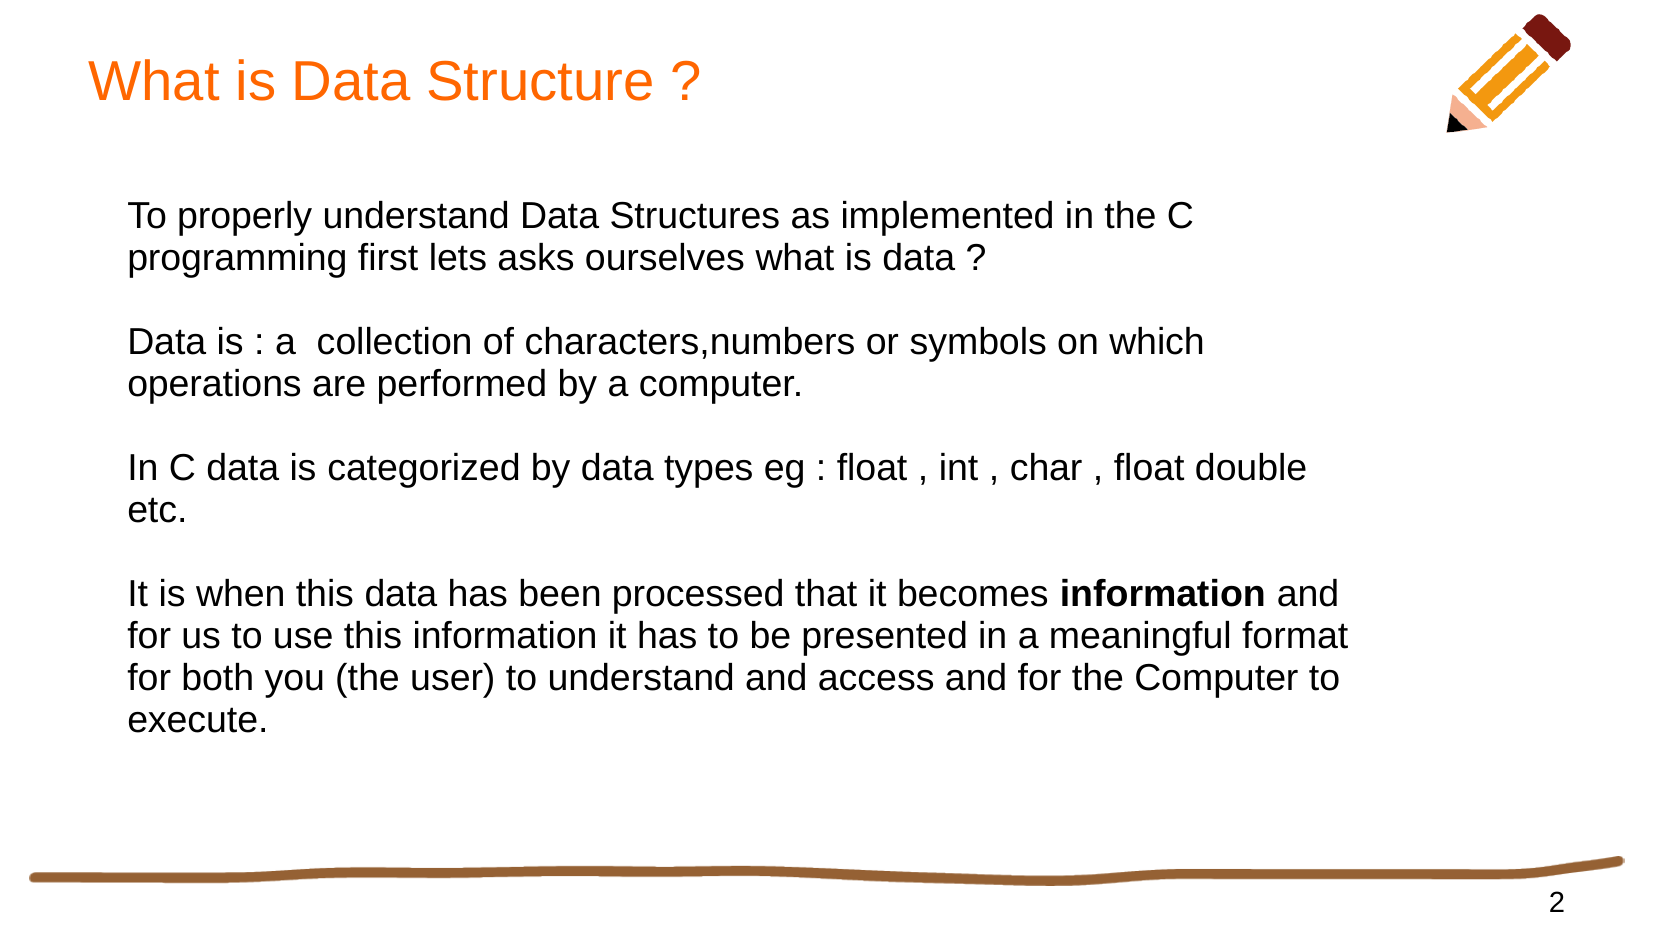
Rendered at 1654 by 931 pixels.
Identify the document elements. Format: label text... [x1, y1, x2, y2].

picture [29, 856, 1625, 886]
picture [1446, 14, 1571, 133]
title What is Data Structure ? [88, 29, 1447, 133]
text_box To properly understand Data Structures as implemented in the C programming first lets asks ourselves what is data ? Data is : a collection of characters,numbers or symbols on which operations are performed by a computer. In C data is categorized by data types eg : float , int , char , float double etc. It is when this data has been processed that it becomes information and for us to use this information it has to be presented in a meaningful format for both you (the user) to understand and access and for the Computer to execute. [112, 187, 1388, 826]
